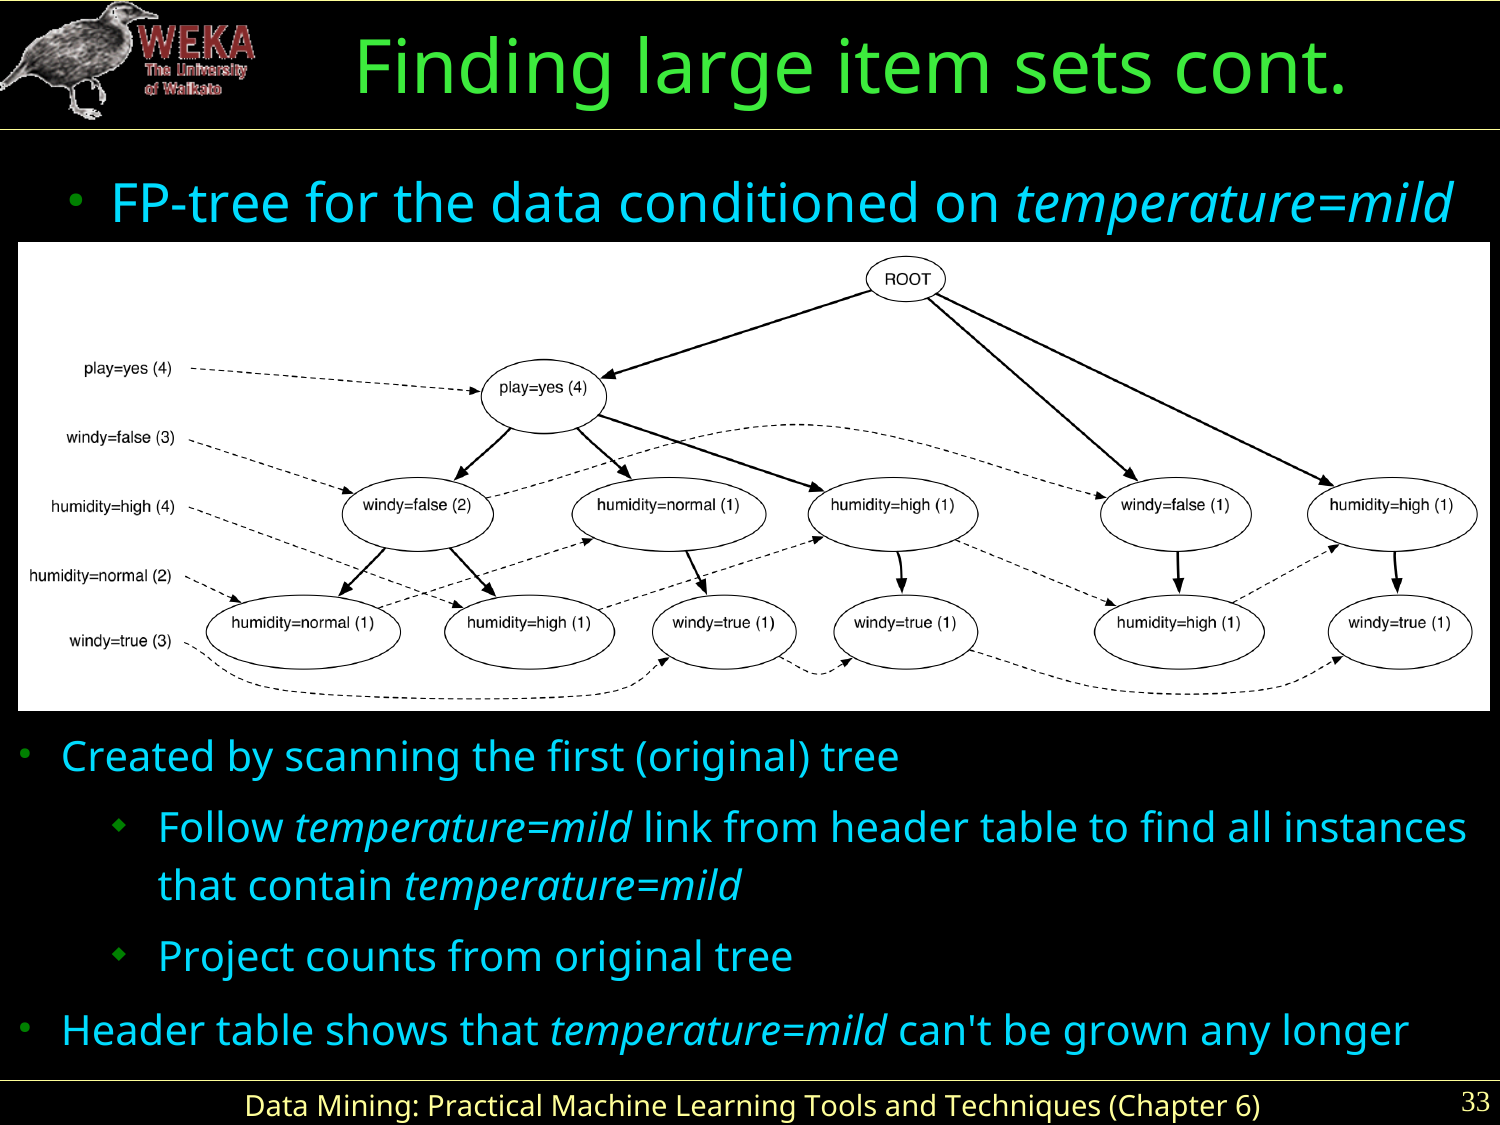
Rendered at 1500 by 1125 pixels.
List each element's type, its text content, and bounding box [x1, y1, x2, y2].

picture [18, 242, 1490, 711]
title Finding large item sets cont. [353, 0, 1485, 159]
picture [0, 1, 266, 129]
list FP-tree for the data conditioned on temperature=mild [67, 164, 1485, 242]
list Created by scanning the first (original) tree Follow temperature=mild link from header table to find all instances that contain temperature=mild Project counts from original tree Header table shows that temperature=mild can't be grown any longer [18, 726, 1480, 1027]
